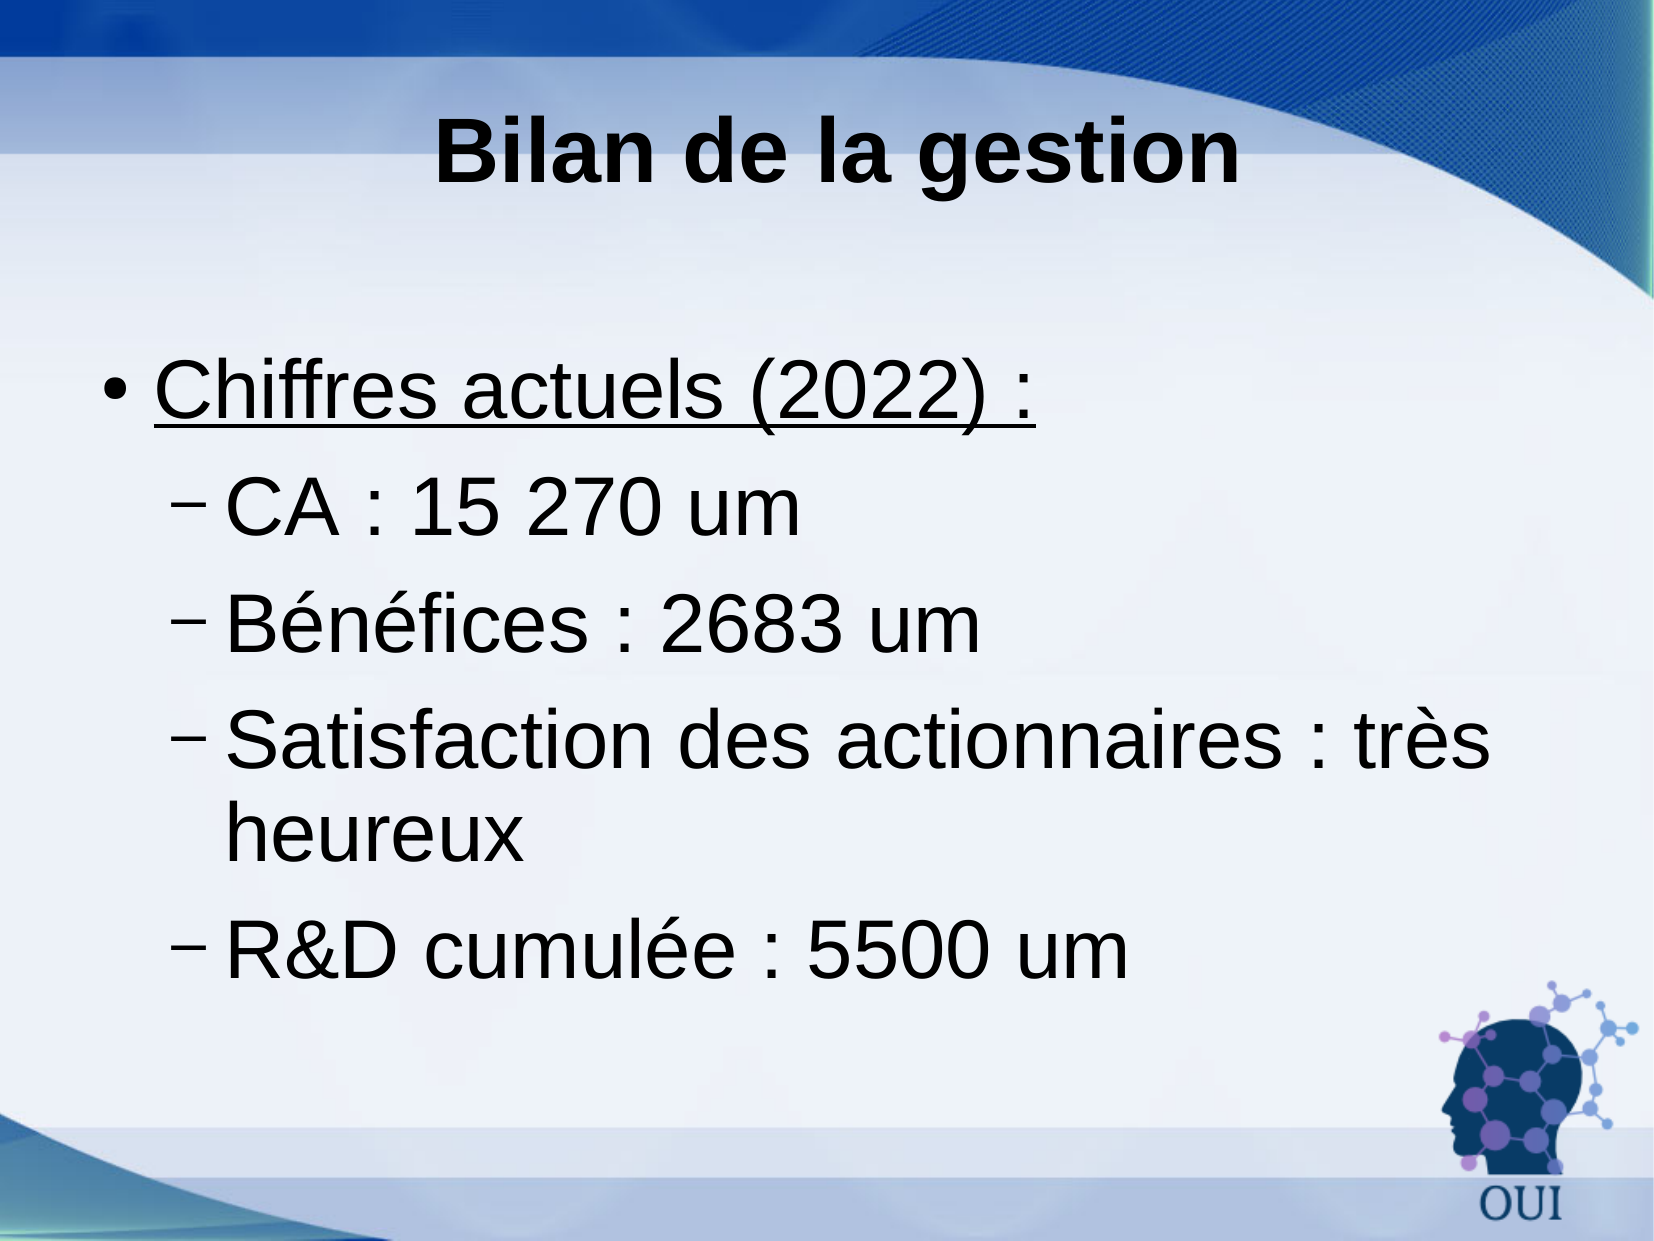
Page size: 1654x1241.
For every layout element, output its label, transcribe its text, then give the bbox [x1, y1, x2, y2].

picture [0, 0, 1654, 1241]
list Chiffres actuels (2022) : CA : 15 270 um Bénéfices : 2683 um Satisfaction des actionnaires : très heureux R&D cumulée : 5500 um [82, 343, 1571, 1063]
title Bilan de la gestion [94, 47, 1583, 255]
